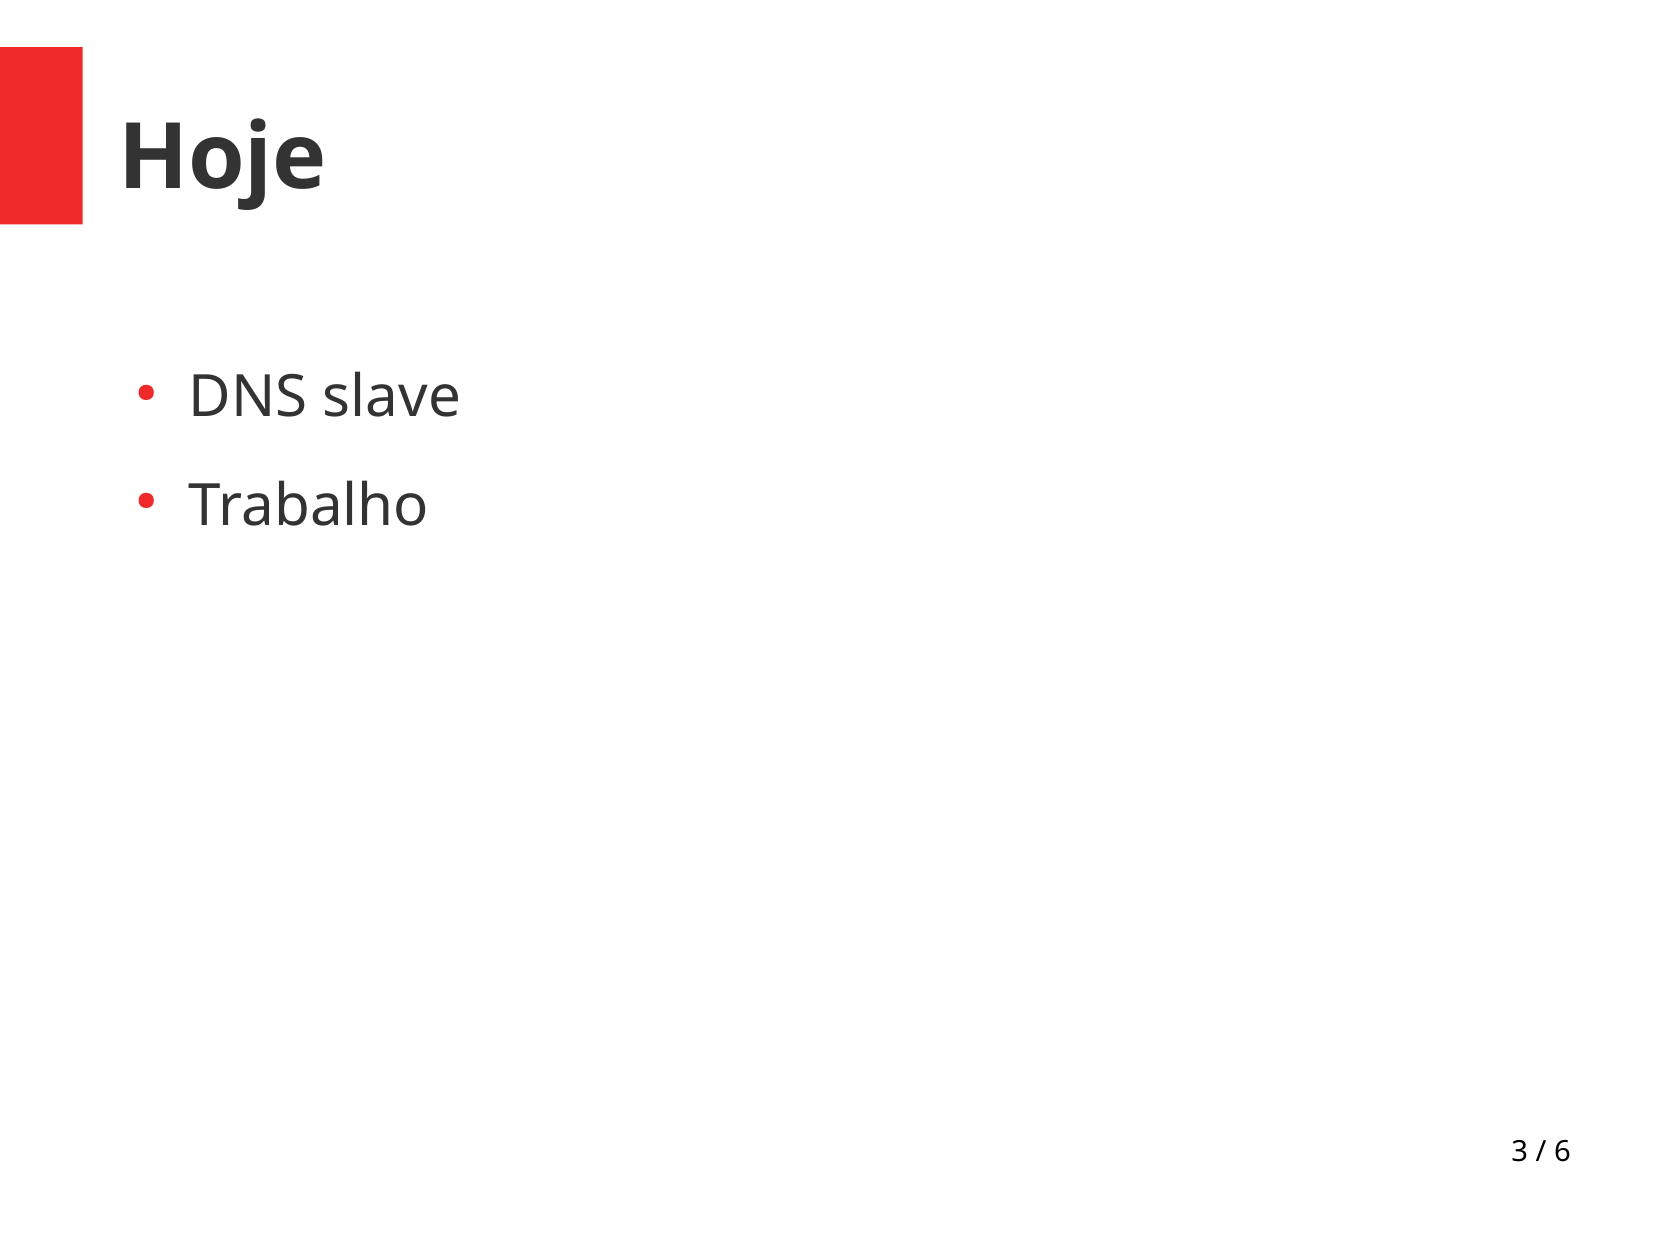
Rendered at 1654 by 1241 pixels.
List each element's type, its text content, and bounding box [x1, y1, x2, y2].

title Hoje [118, 49, 1571, 257]
list DNS slave Trabalho [118, 354, 1536, 1074]
